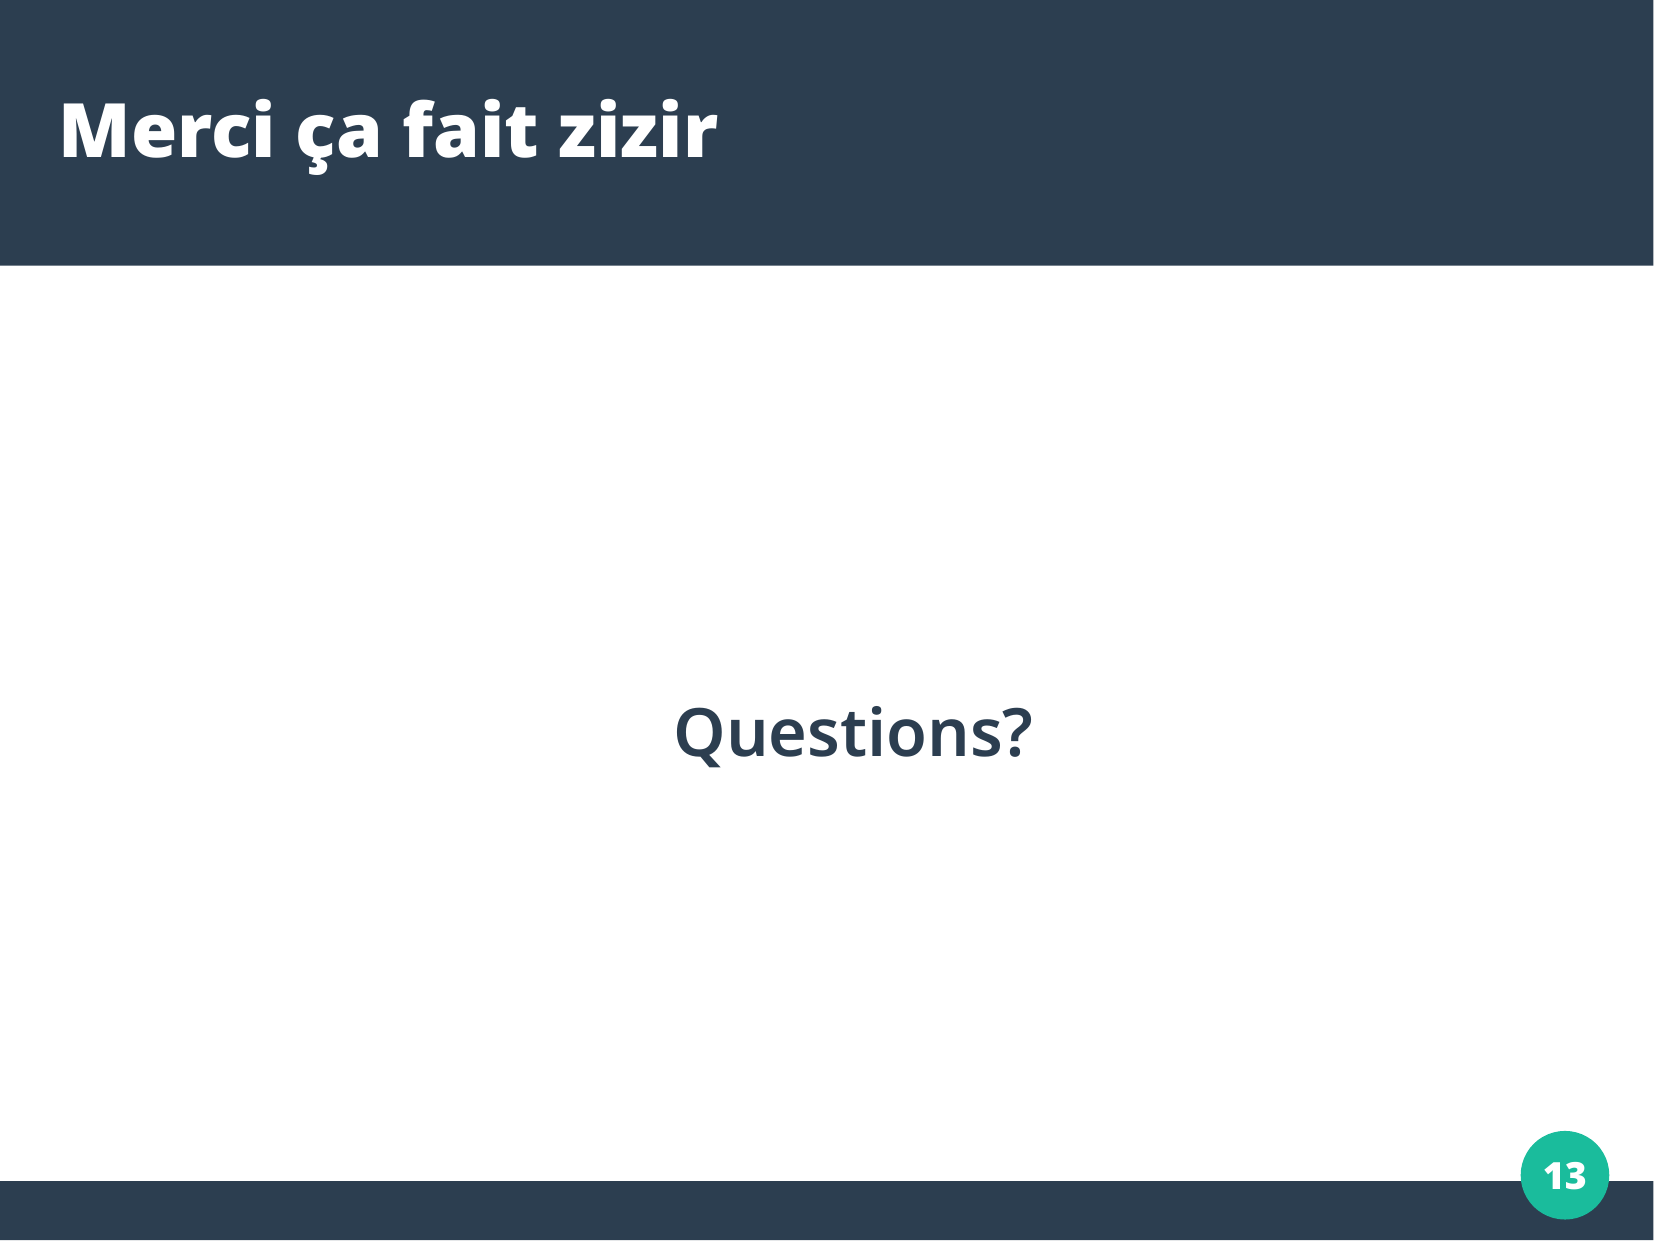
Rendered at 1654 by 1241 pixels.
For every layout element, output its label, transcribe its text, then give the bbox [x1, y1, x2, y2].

list Questions? [59, 324, 1595, 1152]
title Merci ça fait zizir [59, 49, 1595, 207]
